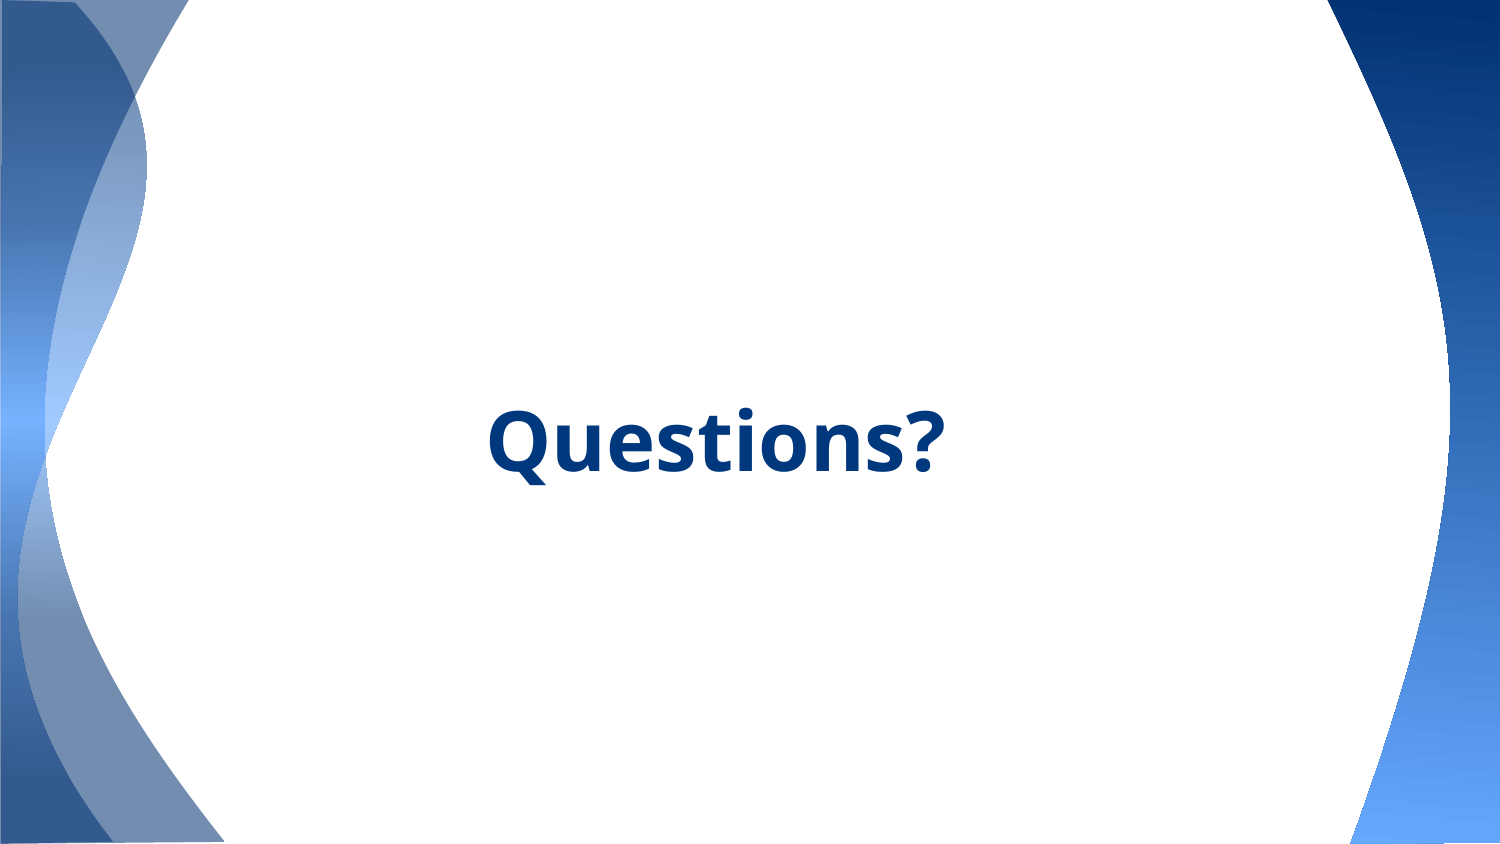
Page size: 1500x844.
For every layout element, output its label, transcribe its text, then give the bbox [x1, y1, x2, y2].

title Questions? [470, 340, 1030, 504]
